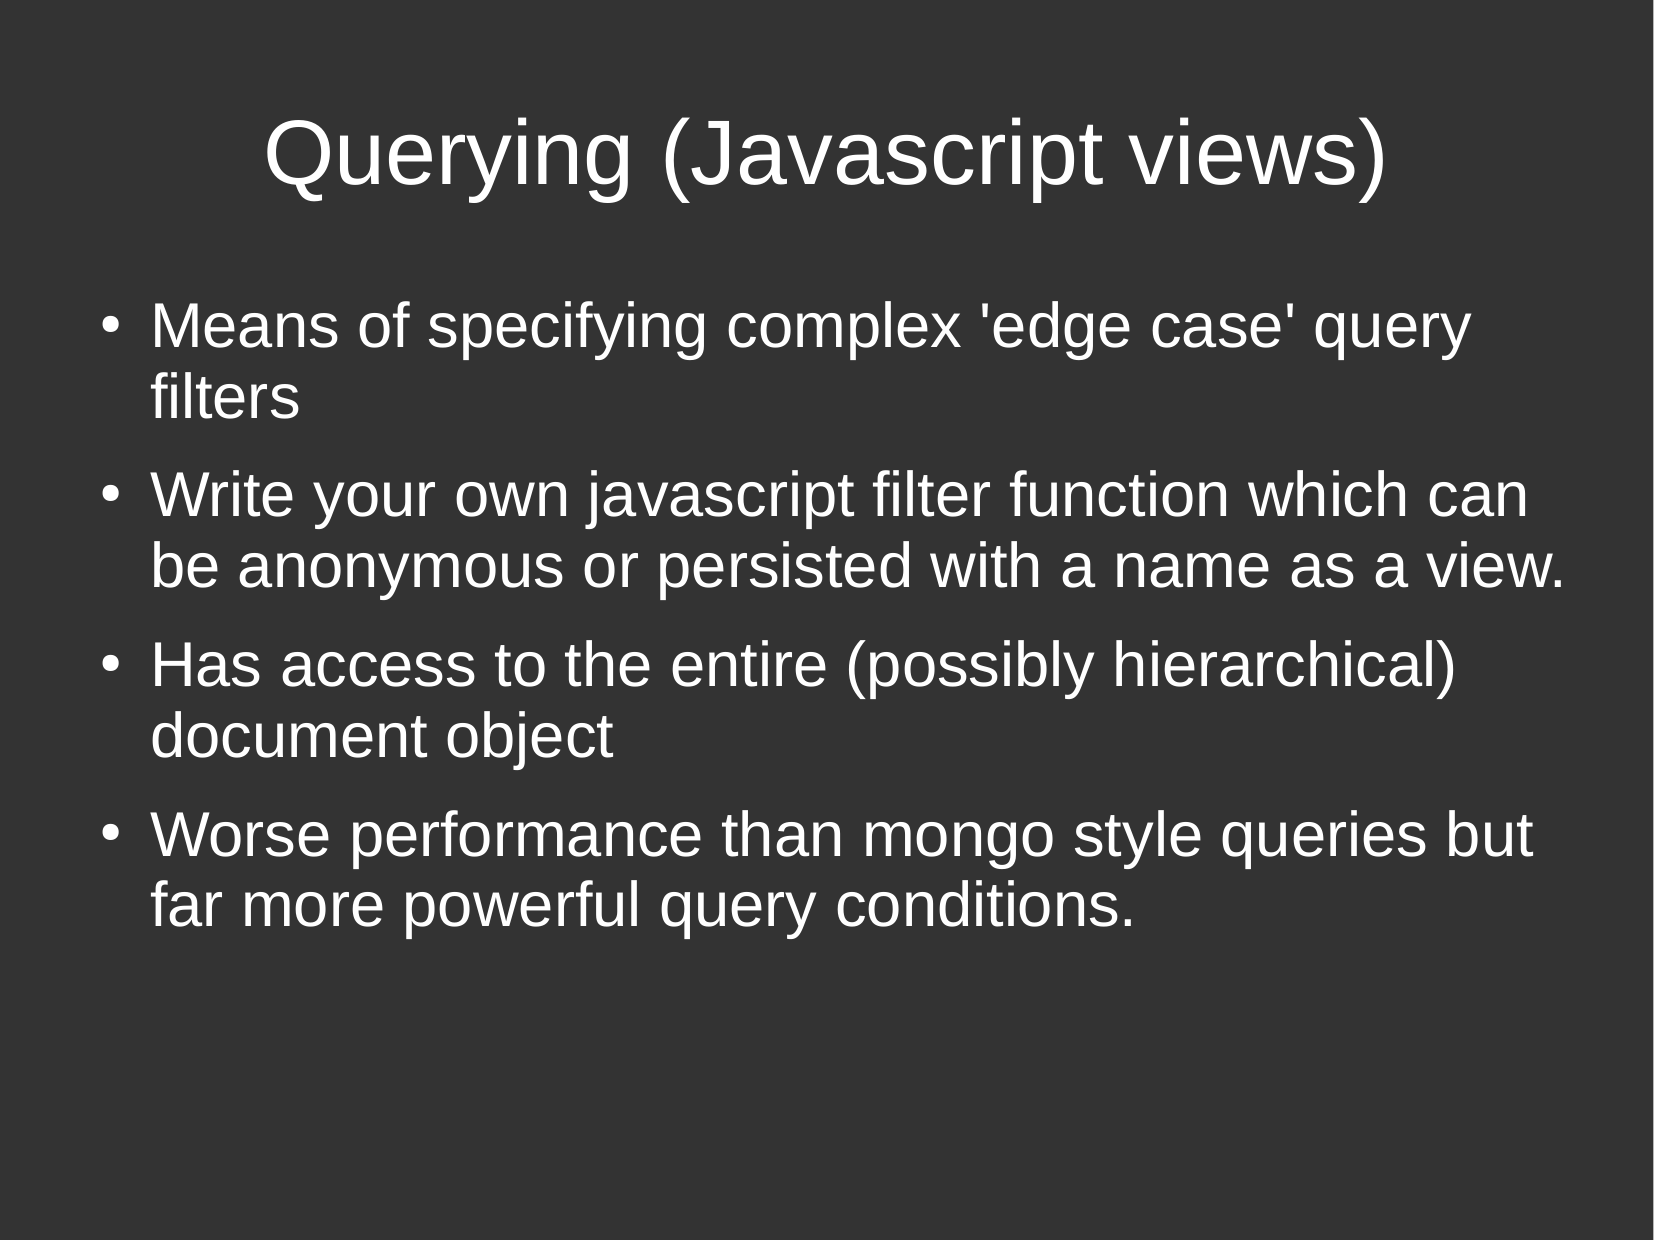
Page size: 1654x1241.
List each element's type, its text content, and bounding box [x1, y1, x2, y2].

title Querying (Javascript views) [82, 49, 1571, 257]
list Means of specifying complex 'edge case' query filters Write your own javascript filter function which can be anonymous or persisted with a name as a view. Has access to the entire (possibly hierarchical) document object Worse performance than mongo style queries but far more powerful query conditions. [82, 290, 1571, 1010]
